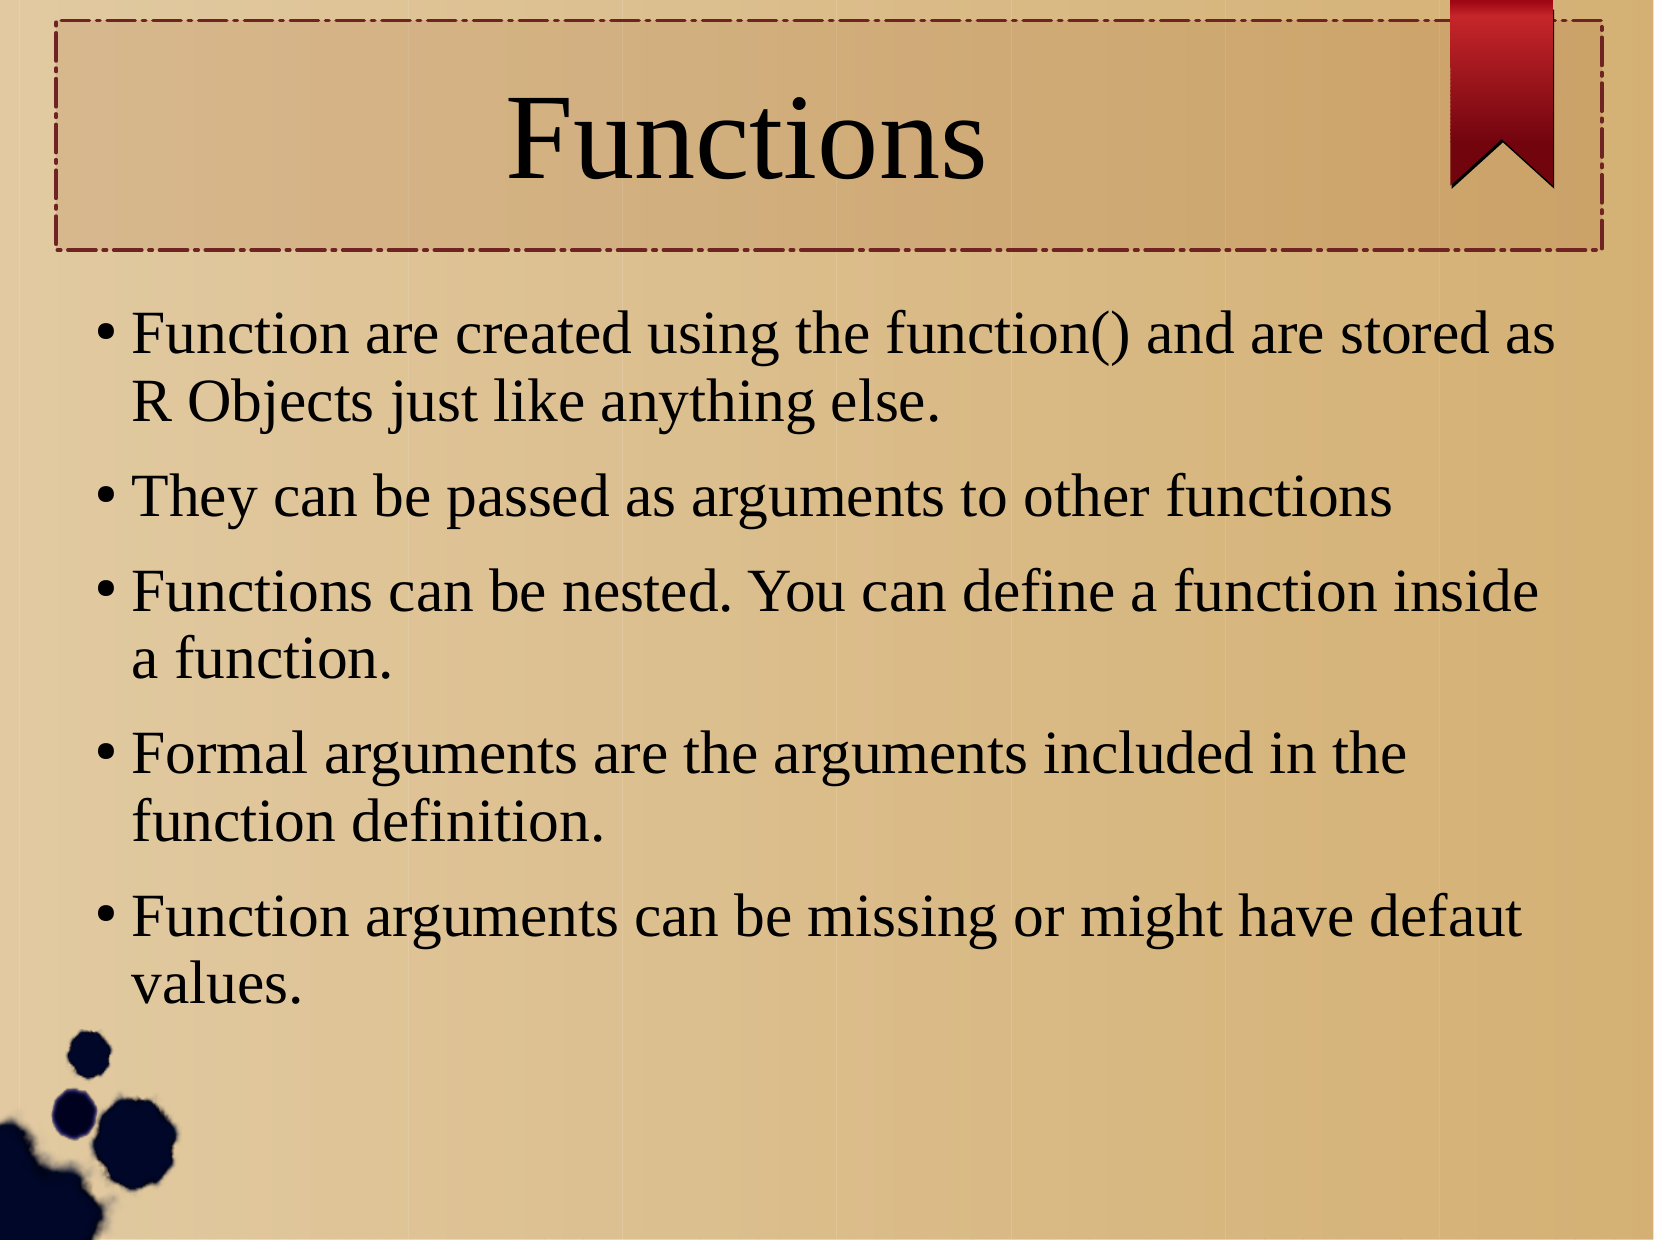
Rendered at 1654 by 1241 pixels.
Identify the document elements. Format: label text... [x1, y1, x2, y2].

list Function are created using the function() and are stored as R Objects just like anything else. They can be passed as arguments to other functions Functions can be nested. You can define a function inside a function. Formal arguments are the arguments included in the function definition. Function arguments can be missing or might have defaut values. [82, 299, 1571, 1019]
title Functions [82, 47, 1412, 229]
